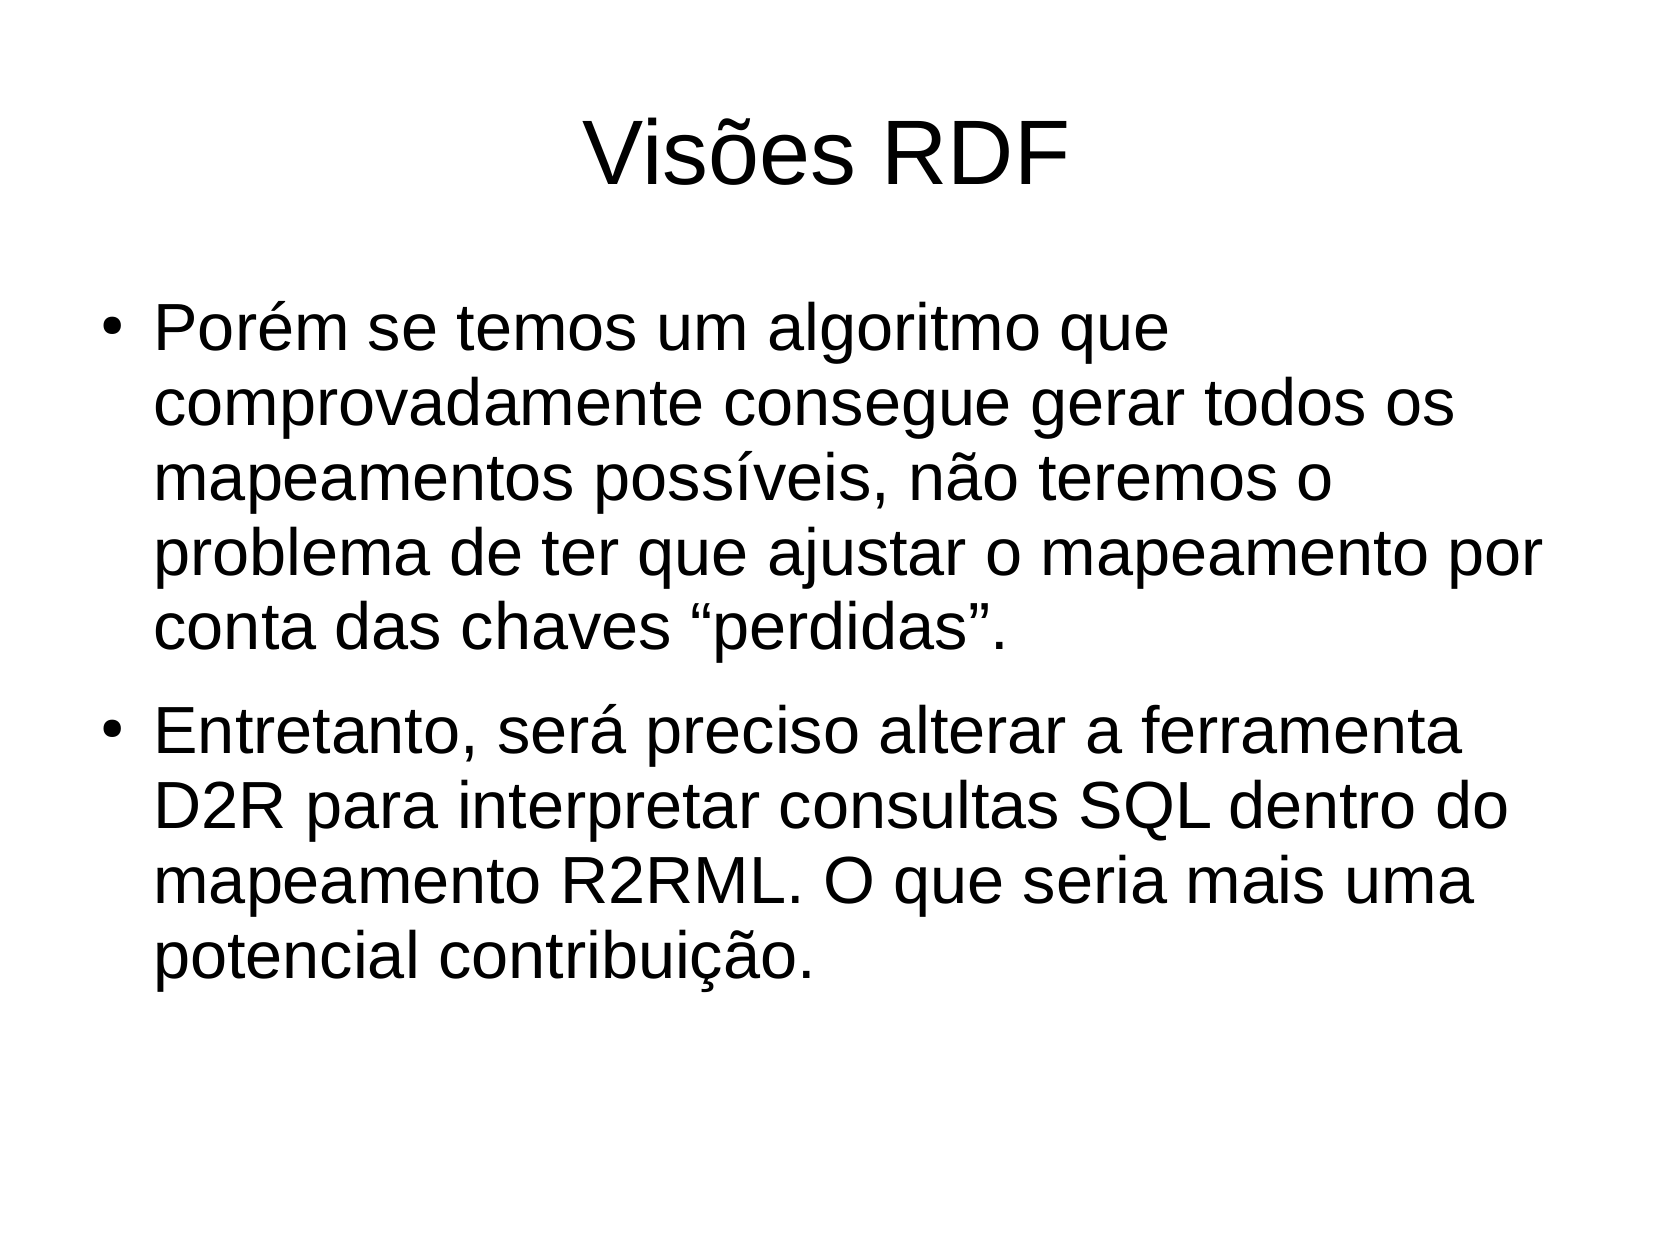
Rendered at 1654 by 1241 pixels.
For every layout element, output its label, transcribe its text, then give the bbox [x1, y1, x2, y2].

list Porém se temos um algoritmo que comprovadamente consegue gerar todos os mapeamentos possíveis, não teremos o problema de ter que ajustar o mapeamento por conta das chaves “perdidas”. Entretanto, será preciso alterar a ferramenta D2R para interpretar consultas SQL dentro do mapeamento R2RML. O que seria mais uma potencial contribuição. [82, 290, 1571, 1109]
title Visões RDF [82, 49, 1571, 257]
